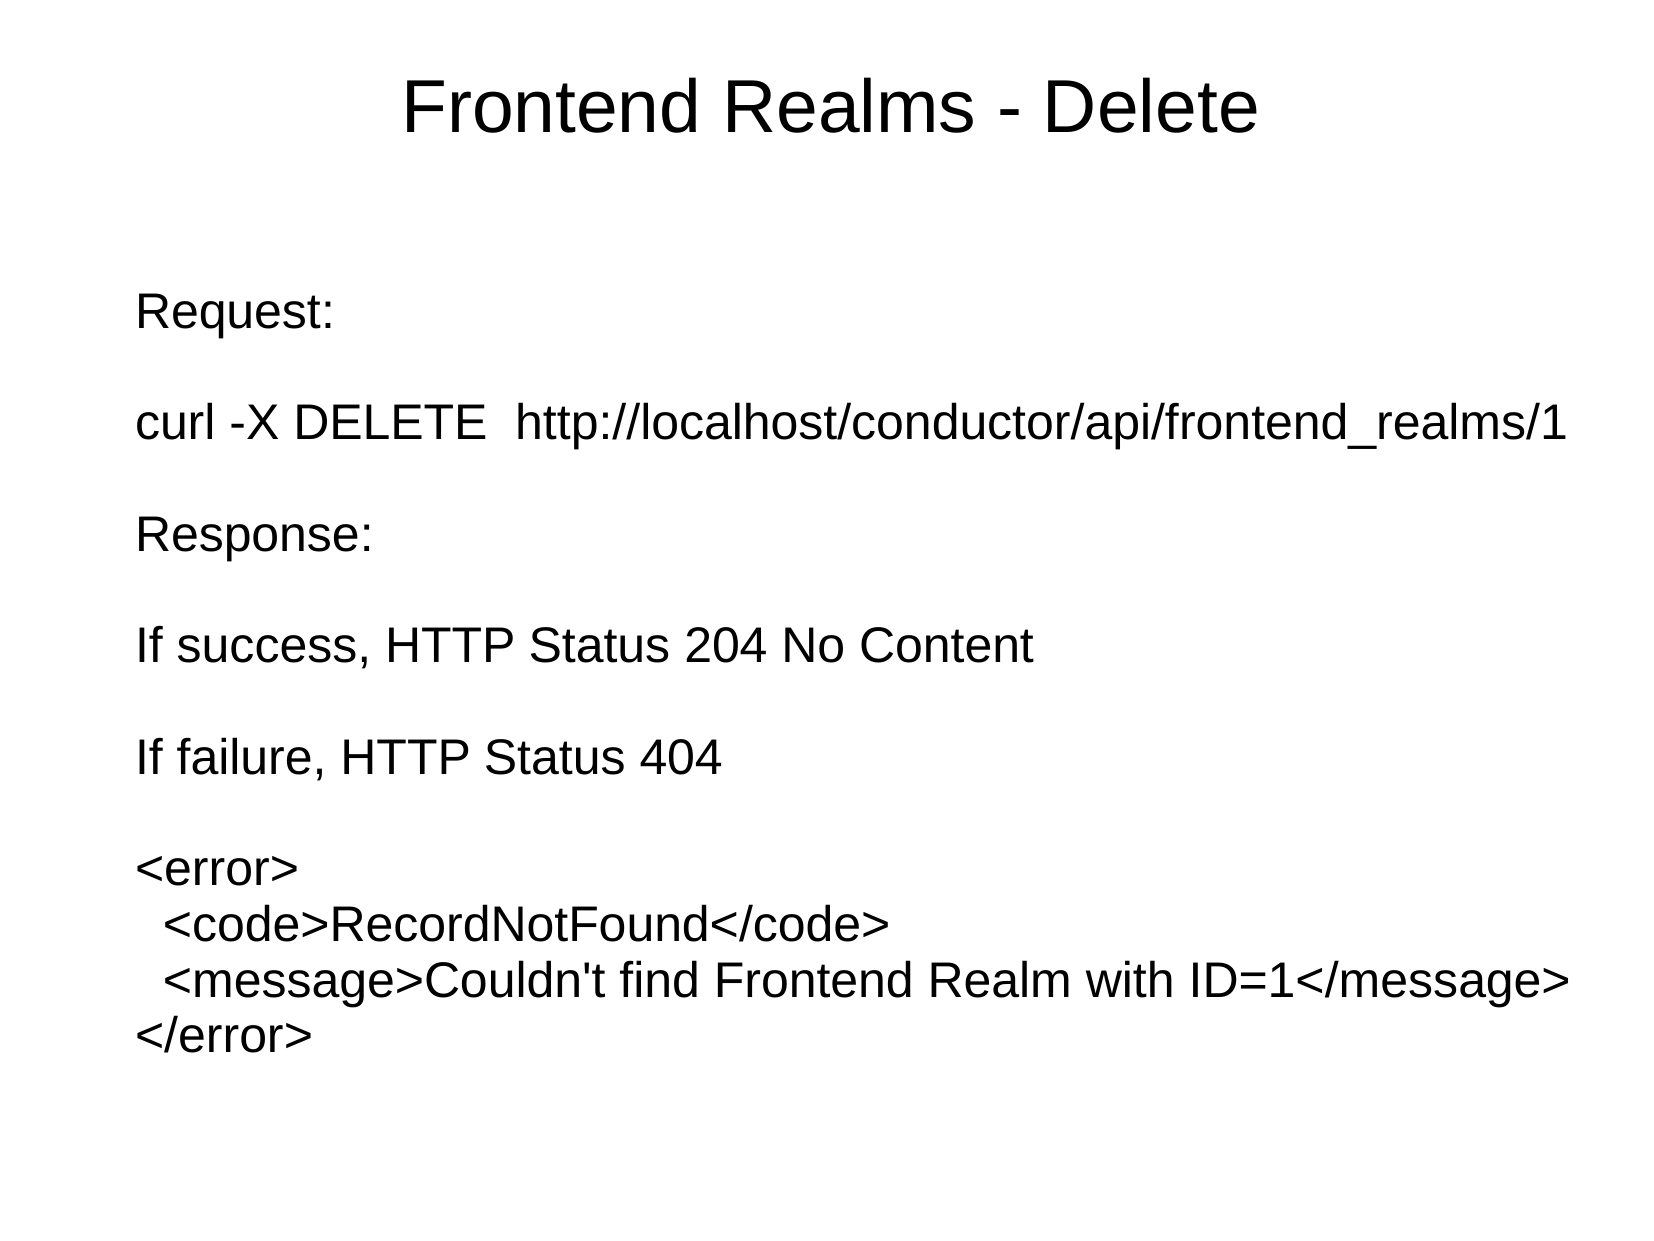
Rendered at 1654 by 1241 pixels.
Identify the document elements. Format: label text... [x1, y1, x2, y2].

subtitle Request: curl -X DELETE http://localhost/conductor/api/frontend_realms/1 Response: If success, HTTP Status 204 No Content If failure, HTTP Status 404 <error> <code>RecordNotFound</code> <message>Couldn't find Frontend Realm with ID=1</message> </error> [135, 282, 1591, 1241]
title Frontend Realms - Delete [86, 2, 1576, 211]
